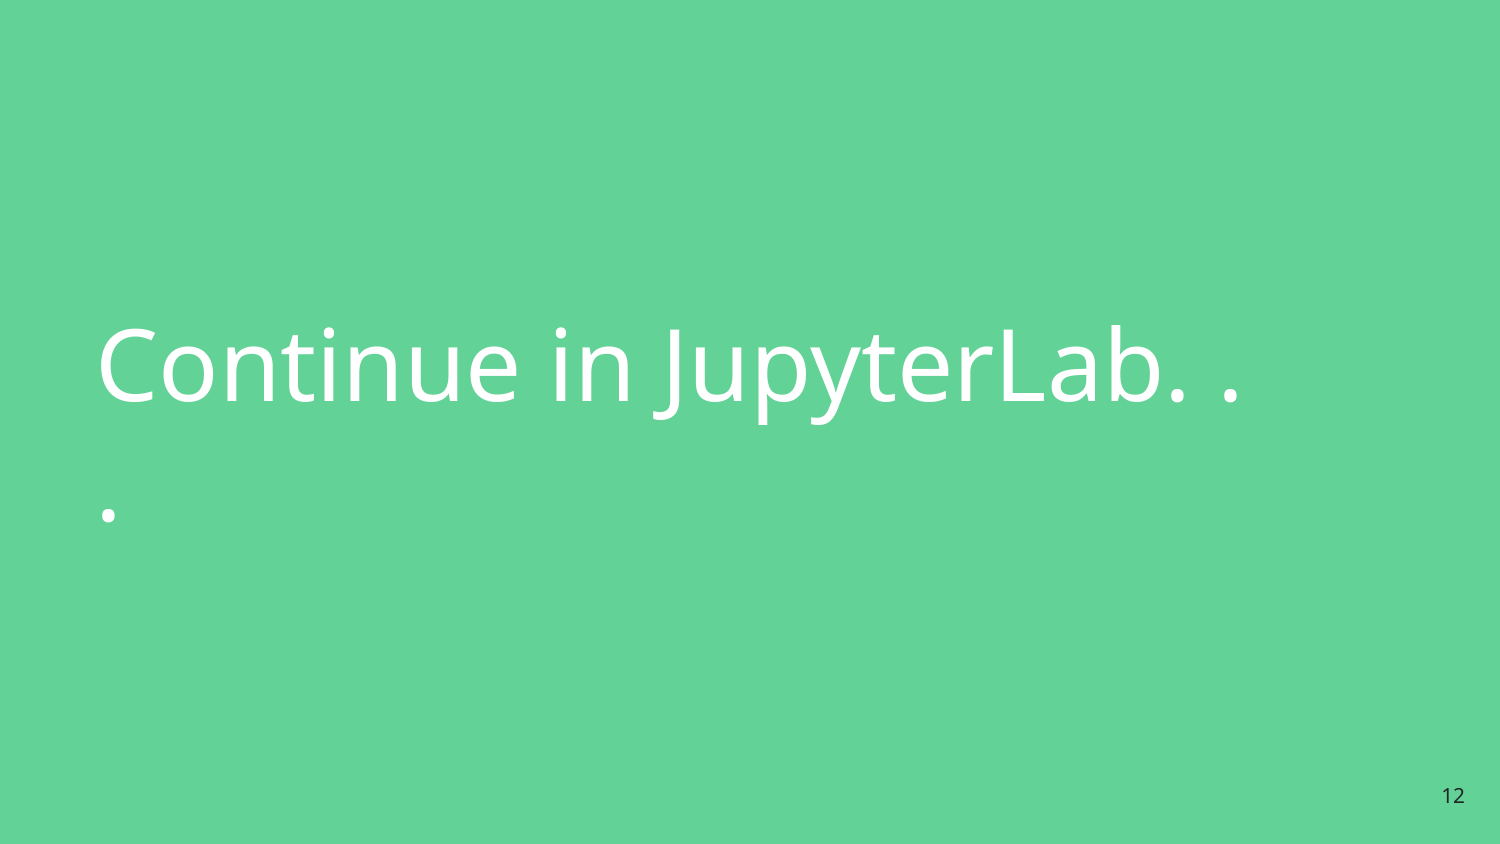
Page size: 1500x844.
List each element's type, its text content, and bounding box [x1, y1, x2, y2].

title Continue in JupyterLab. . . [80, 86, 1283, 758]
slide_number <number> [1389, 764, 1480, 830]
